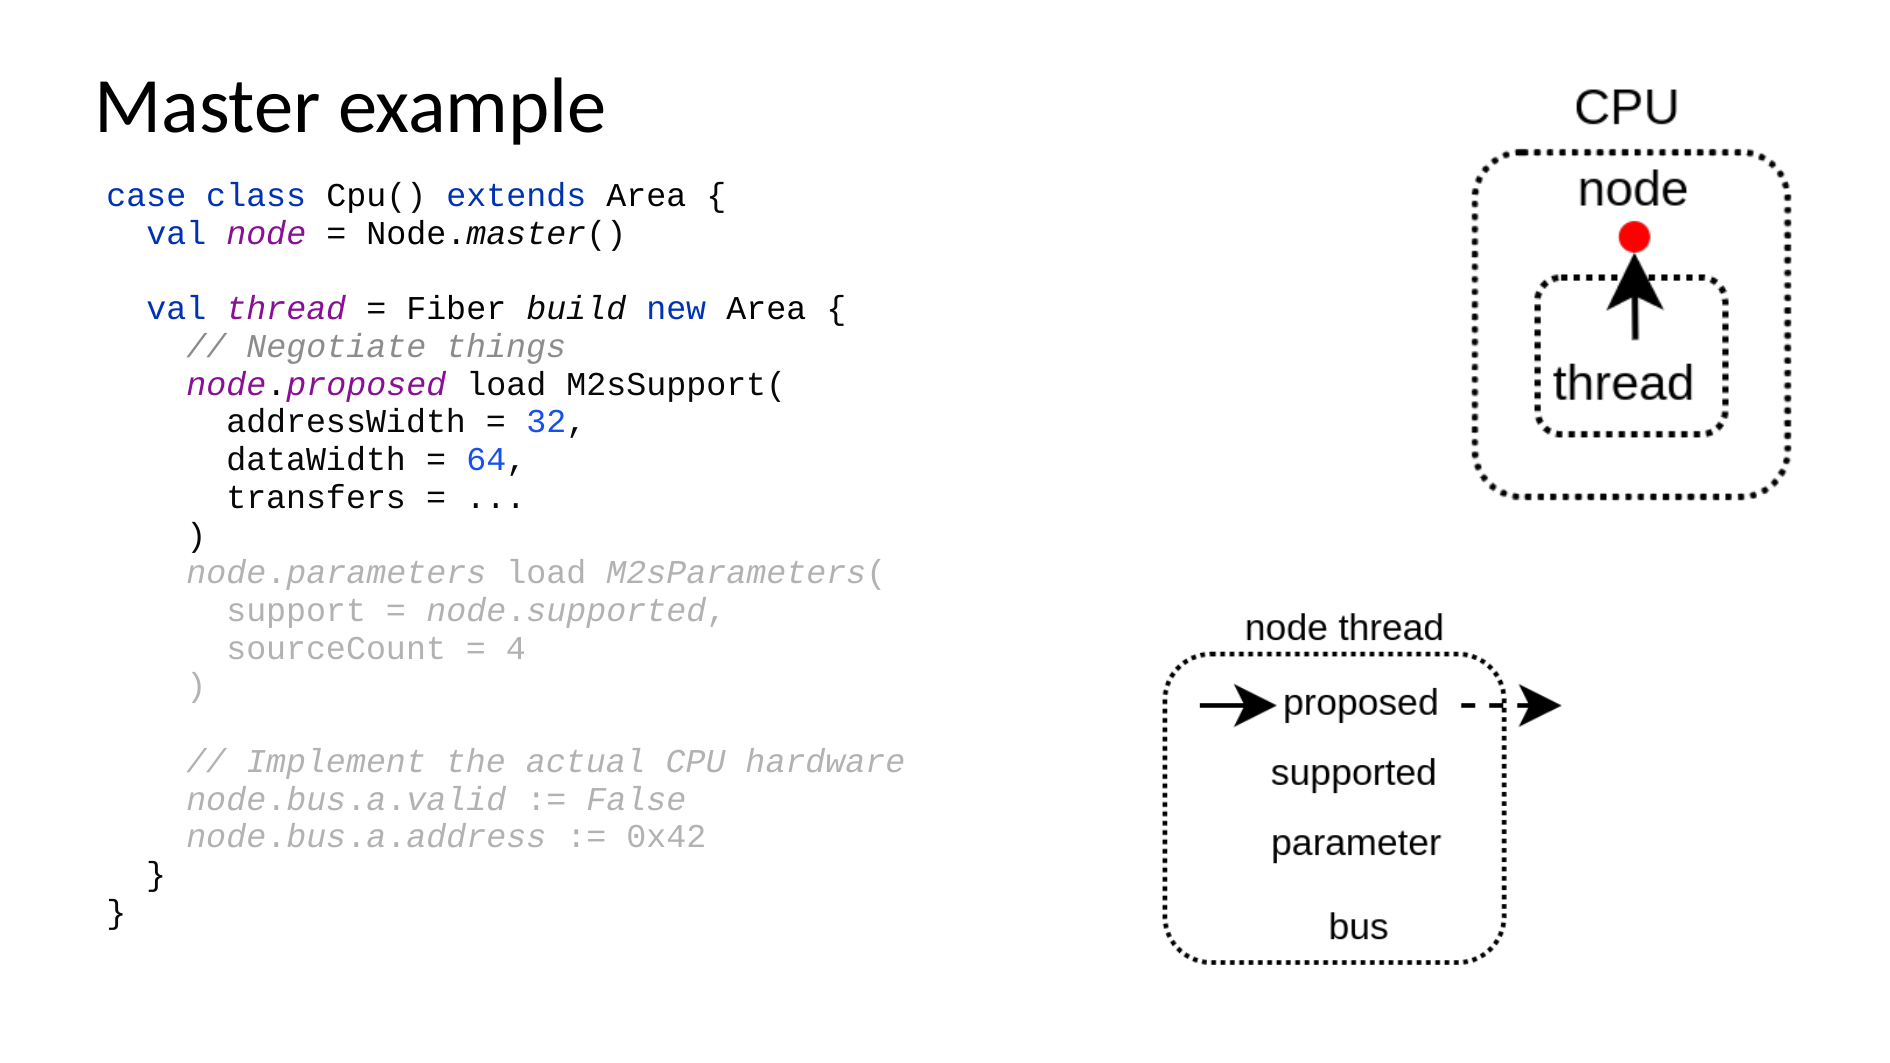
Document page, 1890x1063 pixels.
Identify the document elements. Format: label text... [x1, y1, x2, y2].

title Master example [94, 24, 1383, 171]
text_box case class Cpu() extends Area { val node = Node.master() val thread = Fiber build new Area { // Negotiate things node.proposed load M2sSupport( addressWidth = 32, dataWidth = 64, transfers = ... ) node.parameters load M2sParameters( support = node.supported, sourceCount = 4 ) // Implement the actual CPU hardware node.bus.a.valid := False node.bus.a.address := 0x42 } } [91, 171, 1506, 1063]
picture [1116, 0, 1890, 1014]
